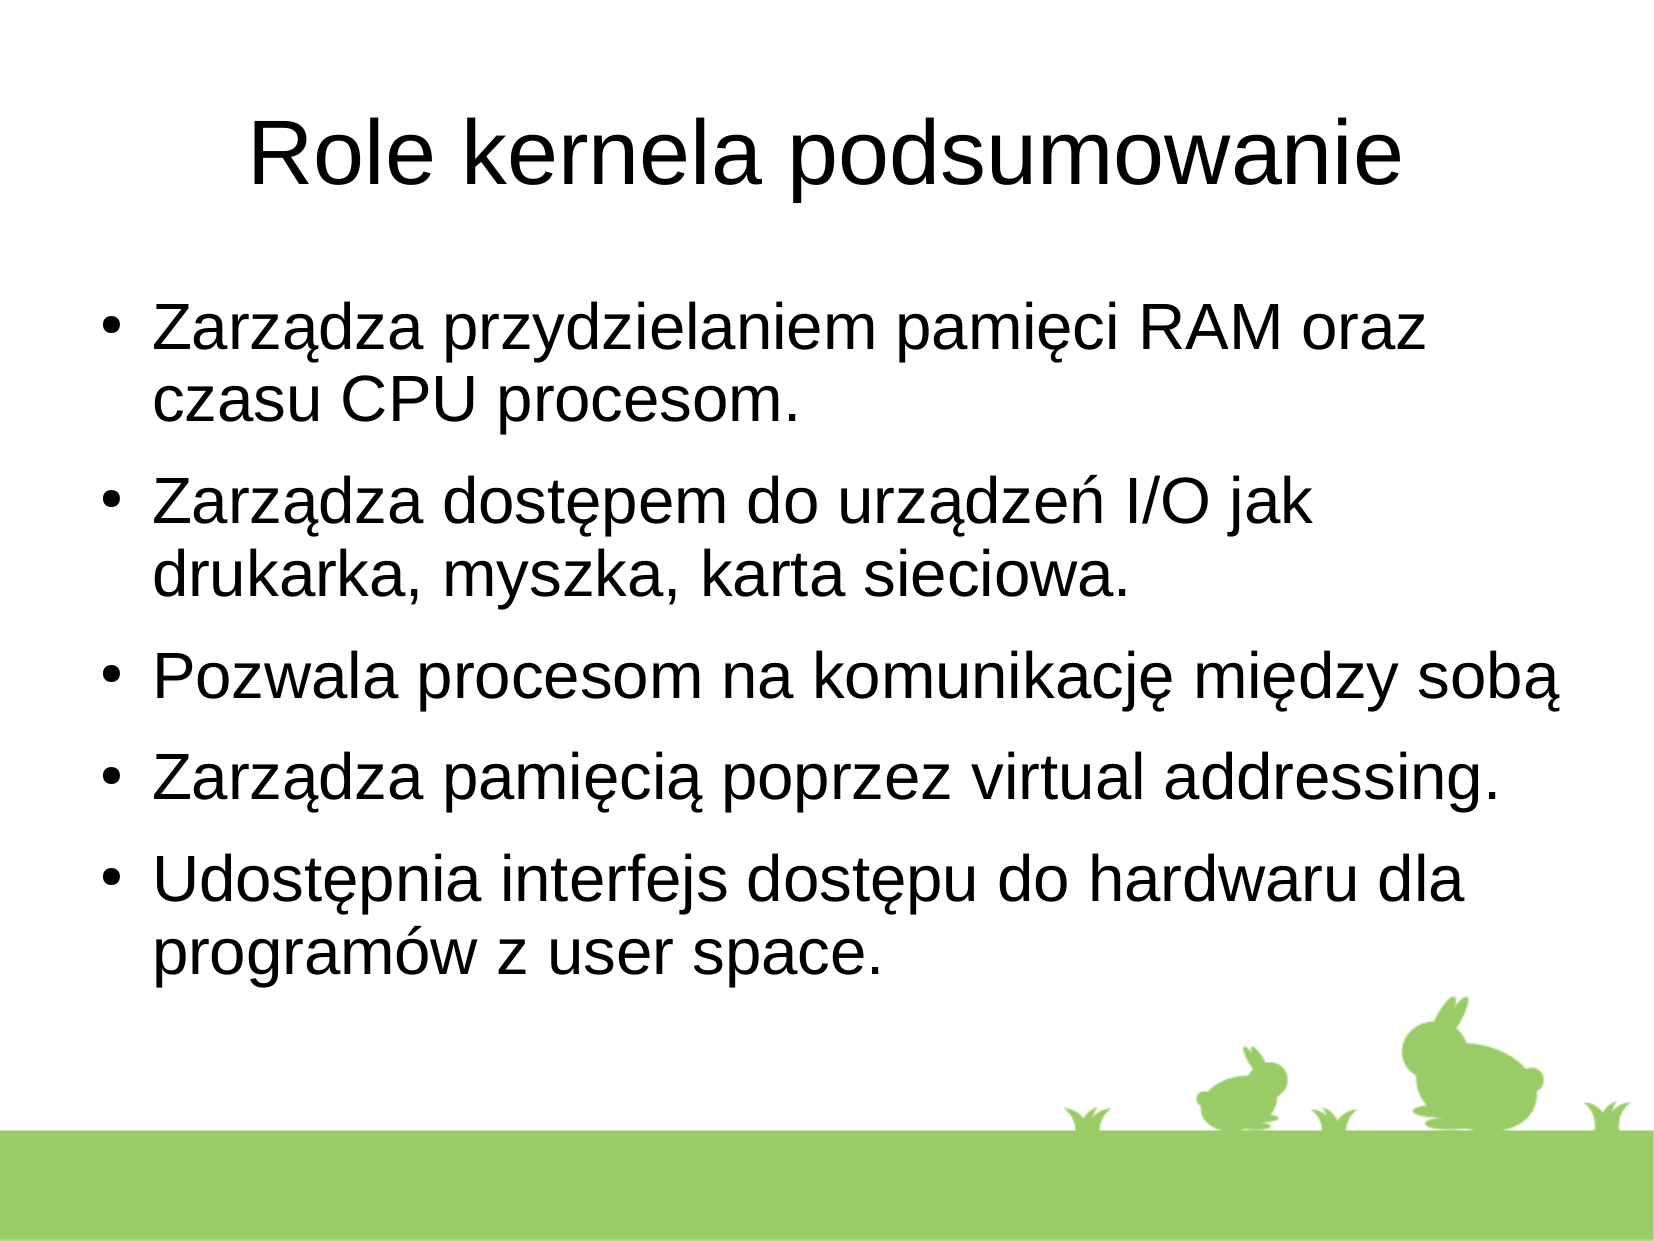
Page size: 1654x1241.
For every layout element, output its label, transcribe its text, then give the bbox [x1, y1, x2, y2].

picture [0, 0, 1654, 1241]
title Role kernela podsumowanie [82, 49, 1571, 257]
list Zarządza przydzielaniem pamięci RAM oraz czasu CPU procesom. Zarządza dostępem do urządzeń I/O jak drukarka, myszka, karta sieciowa. Pozwala procesom na komunikację między sobą Zarządza pamięcią poprzez virtual addressing. Udostępnia interfejs dostępu do hardwaru dla programów z user space. [82, 290, 1571, 1010]
